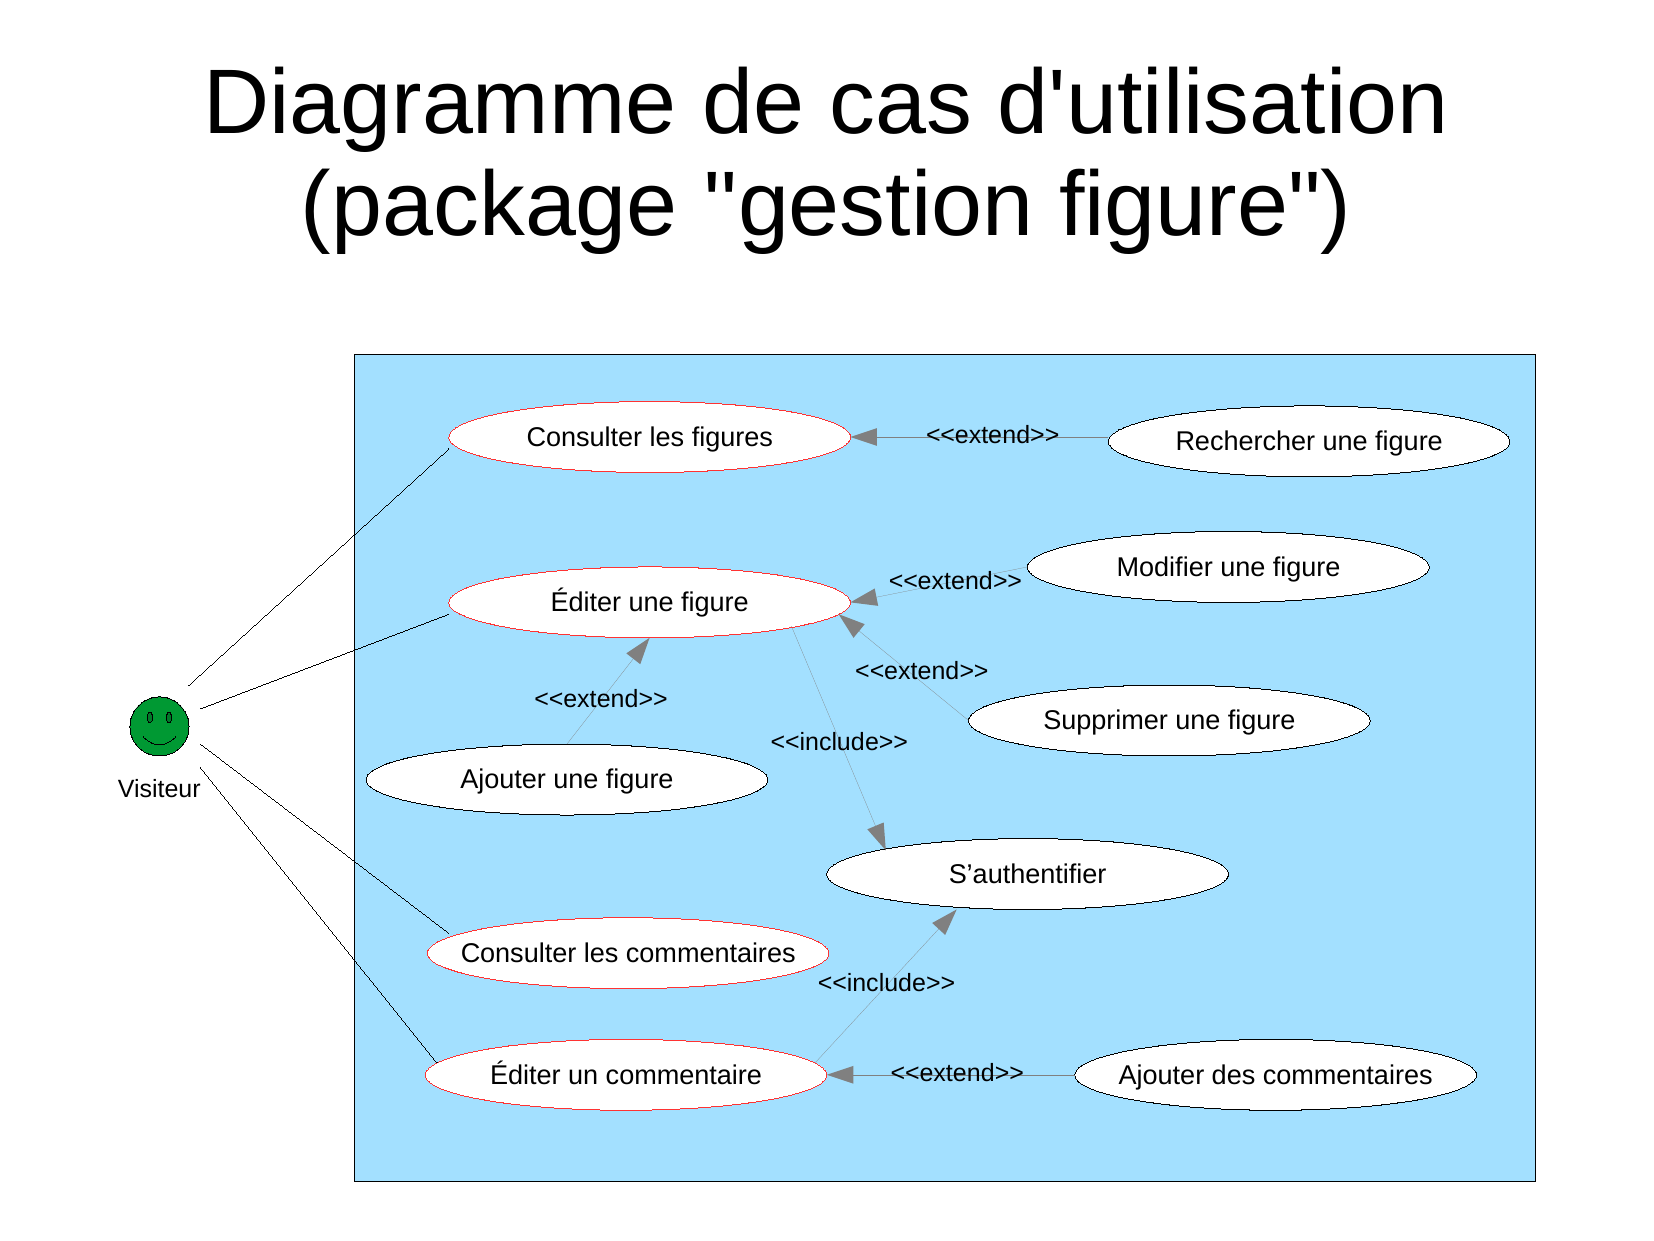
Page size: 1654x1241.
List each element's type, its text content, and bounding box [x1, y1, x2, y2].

text_box <<extend>> [911, 413, 1075, 457]
text_box S’authentifier [826, 838, 1229, 910]
text_box <<extend>> [875, 1051, 1040, 1094]
text_box Éditer un commentaire [425, 1039, 827, 1111]
text_box <<extend>> [840, 649, 1004, 693]
text_box Rechercher une figure [1108, 405, 1510, 477]
text_box [129, 696, 190, 756]
text_box <<extend>> [519, 677, 684, 721]
text_box Supprimer une figure [968, 685, 1371, 756]
text_box Ajouter des commentaires [1074, 1039, 1477, 1111]
text_box <<include>> [755, 720, 934, 764]
text_box <<extend>> [874, 559, 1038, 603]
title Diagramme de cas d'utilisation (package ''gestion figure") [82, 49, 1571, 257]
text_box Visiteur [70, 767, 249, 815]
text_box Ajouter une figure [366, 744, 768, 816]
text_box Consulter les commentaires [427, 917, 829, 989]
text_box [354, 354, 1536, 1182]
text_box Modifier une figure [1032, 531, 1430, 603]
text_box Consulter les figures [448, 401, 851, 473]
text_box Éditer une figure [448, 566, 851, 638]
text_box <<include>> [803, 961, 981, 1004]
